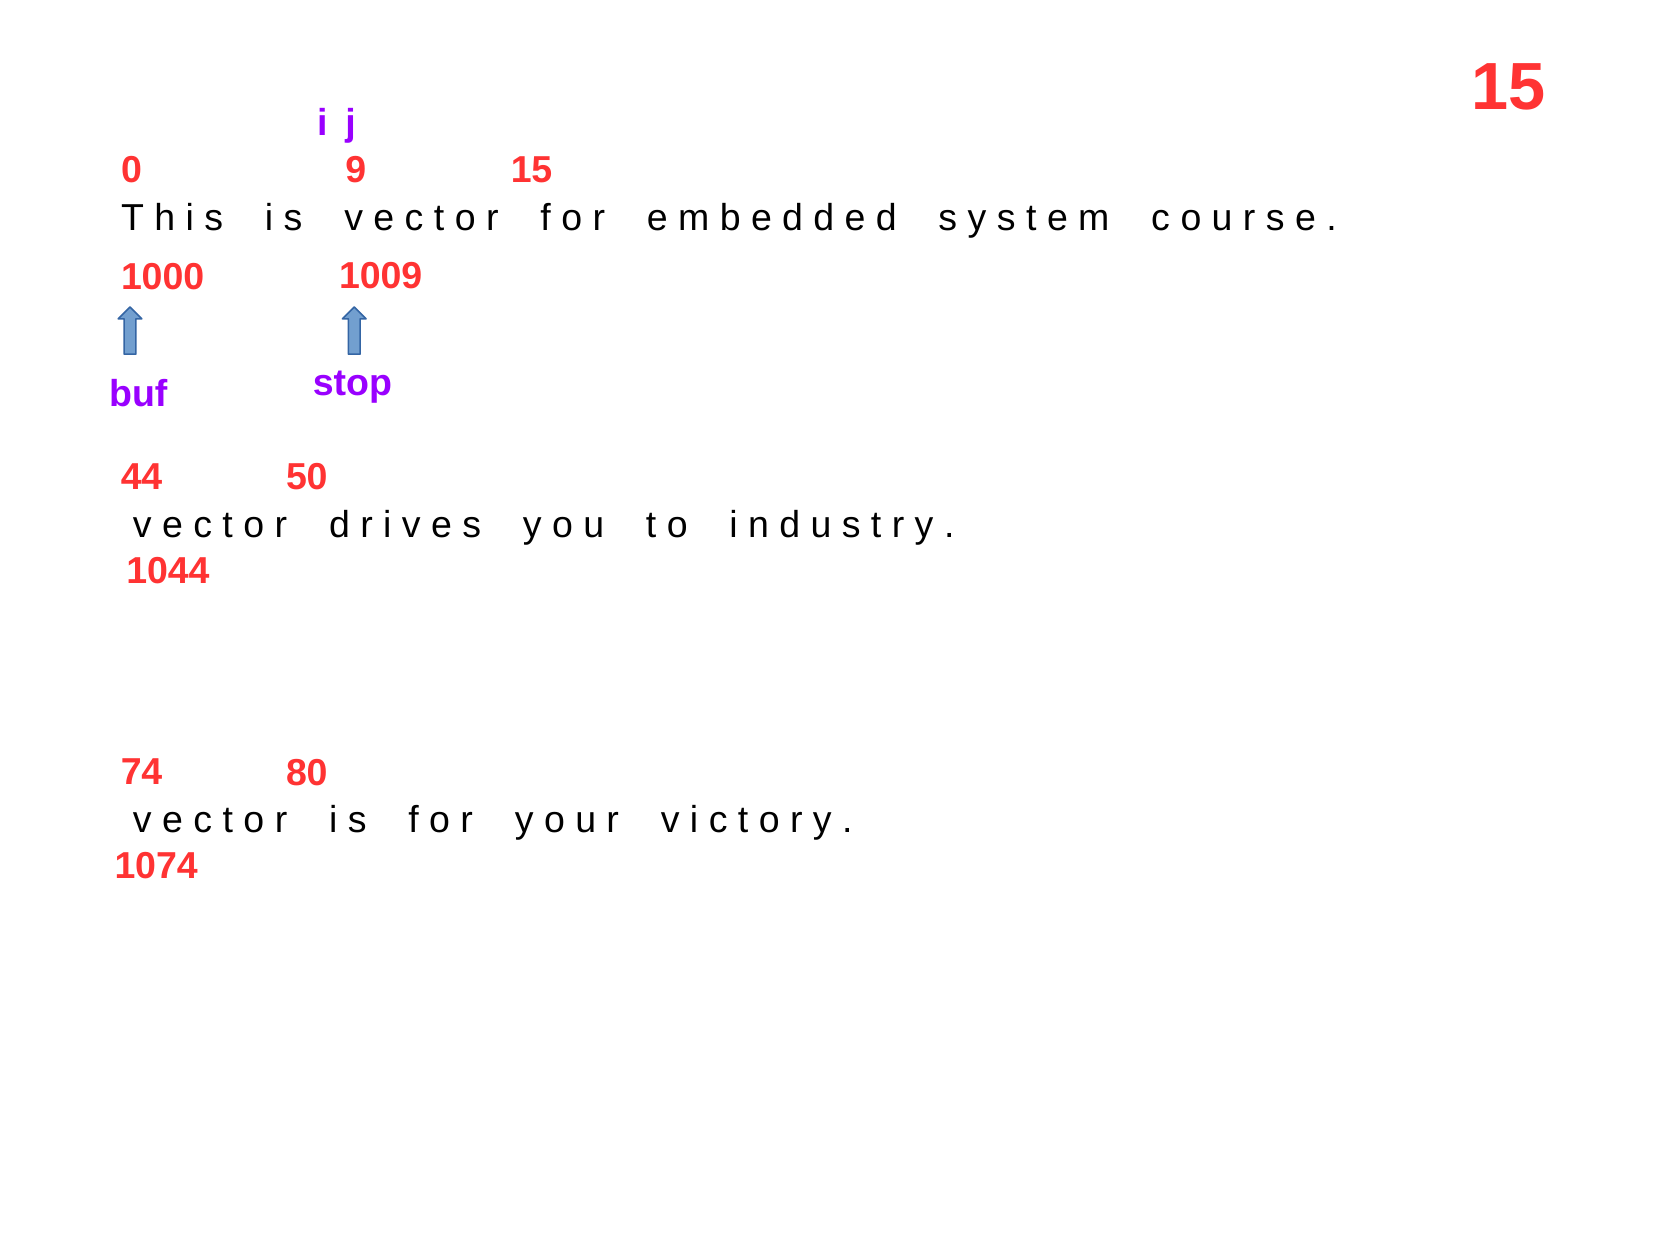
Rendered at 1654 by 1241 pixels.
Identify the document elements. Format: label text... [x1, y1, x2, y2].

text_box 15 [1456, 42, 1561, 138]
text_box 1009 [324, 247, 438, 308]
text_box [118, 307, 142, 355]
text_box 1044 [111, 542, 225, 603]
text_box 0 [106, 141, 157, 202]
text_box 50 [271, 448, 343, 509]
text_box 15 [496, 141, 568, 202]
text_box 1000 [106, 248, 219, 309]
text_box v e c t o r i s f o r y o u r v i c t o r y . [118, 791, 869, 852]
text_box 1074 [99, 837, 213, 898]
text_box 9 [330, 141, 381, 202]
text_box 74 [106, 743, 178, 804]
text_box v e c t o r d r i v e s y o u t o i n d u s t r y . [118, 496, 972, 557]
text_box buf [94, 365, 183, 426]
text_box j [330, 94, 371, 155]
text_box [342, 307, 367, 354]
text_box i [302, 94, 330, 155]
text_box 44 [106, 448, 178, 509]
text_box T h i s i s v e c t o r f o r e m b e d d e d s y s t e m c o u r s e . [106, 188, 1354, 249]
text_box 80 [271, 744, 343, 804]
text_box stop [298, 354, 408, 415]
